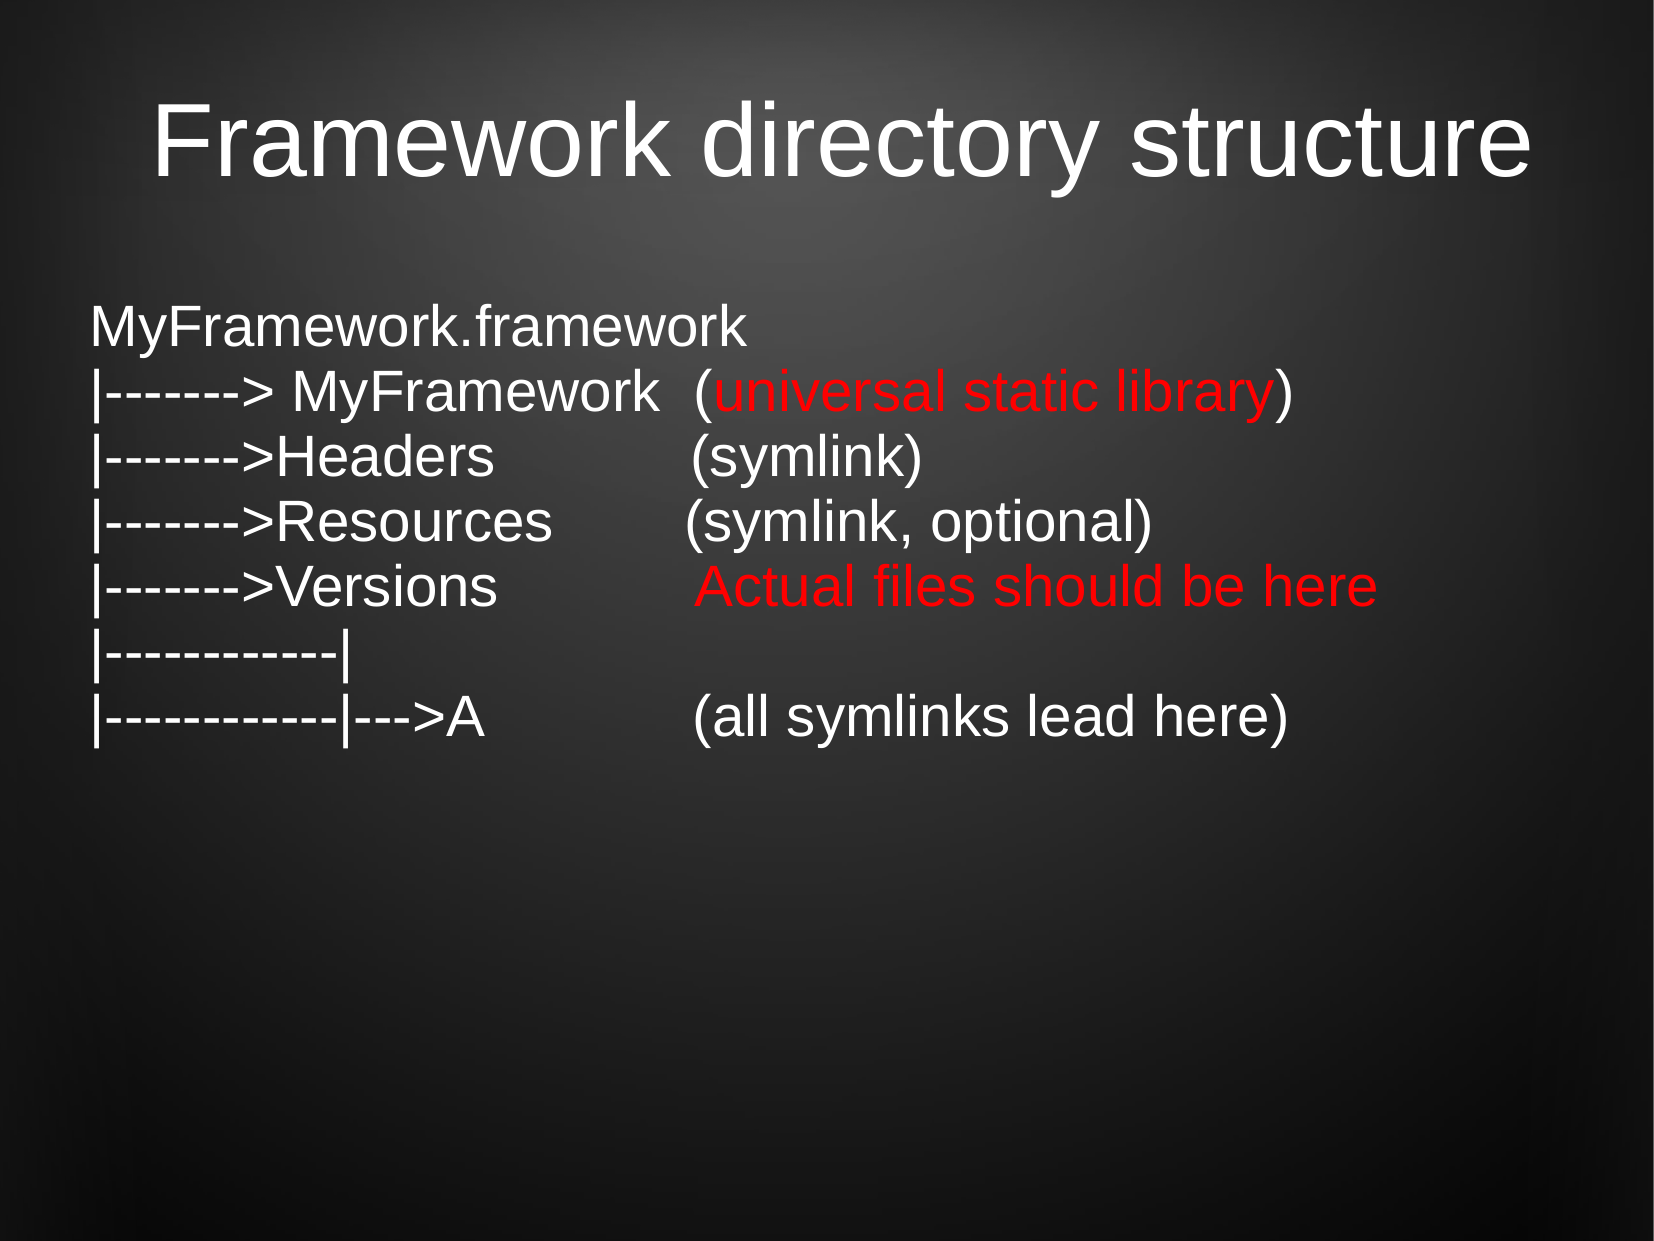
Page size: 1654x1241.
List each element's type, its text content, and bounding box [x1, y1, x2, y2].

picture [0, 0, 1654, 1241]
text_box MyFramework.framework |-------> MyFramework (universal static library) |------->Headers (symlink) |------->Resources (symlink, optional) |------->Versions Actual files should be here |------------| |------------|--->A (all symlinks lead here) [75, 286, 1576, 788]
text_box Framework directory structure [112, 75, 1576, 207]
